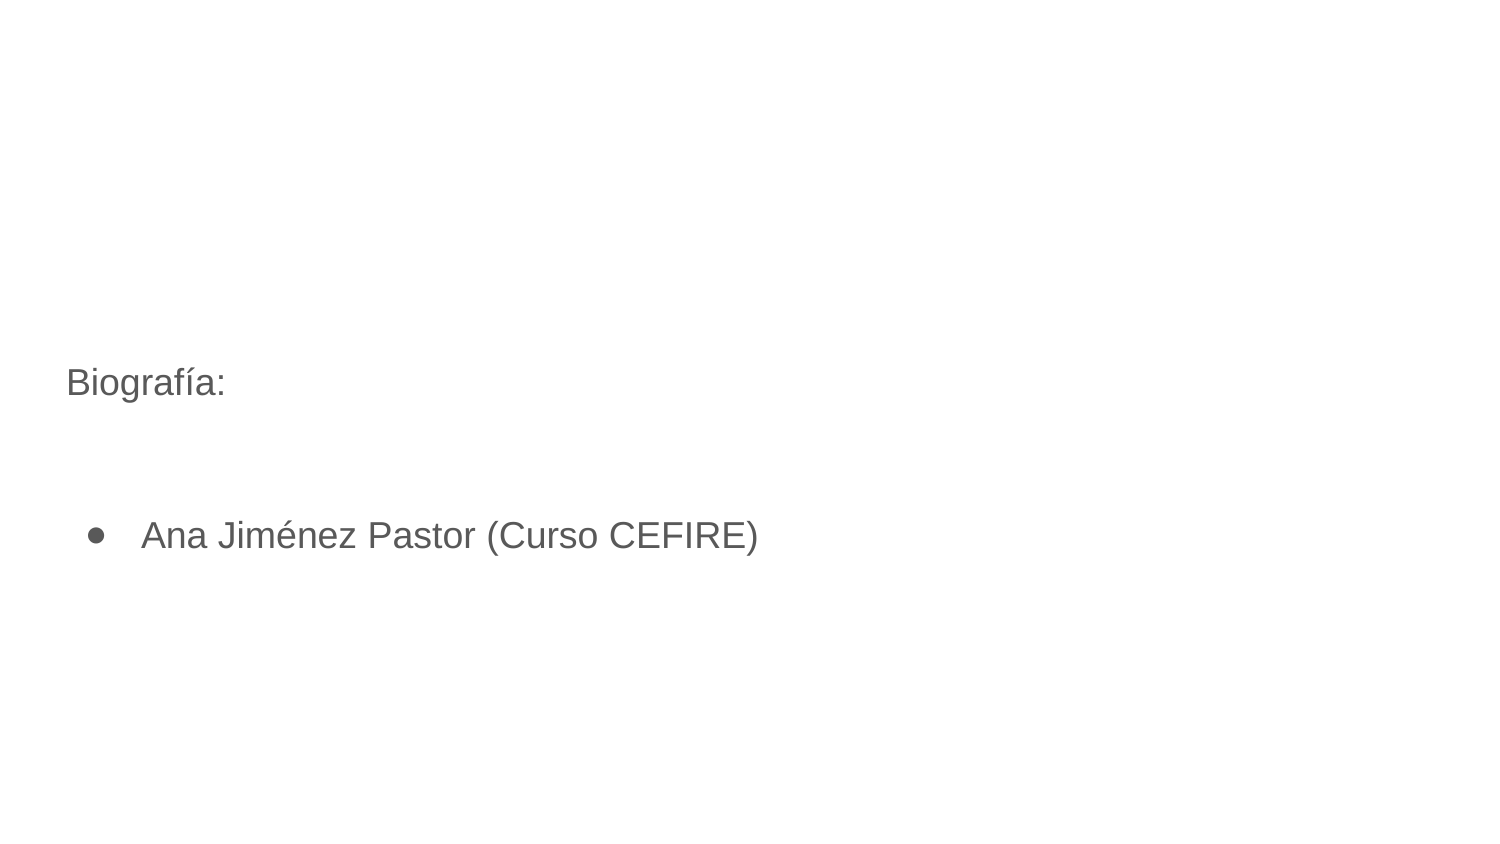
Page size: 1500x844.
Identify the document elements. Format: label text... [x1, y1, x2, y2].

list Biografía: Ana Jiménez Pastor (Curso CEFIRE) [51, 189, 1449, 750]
